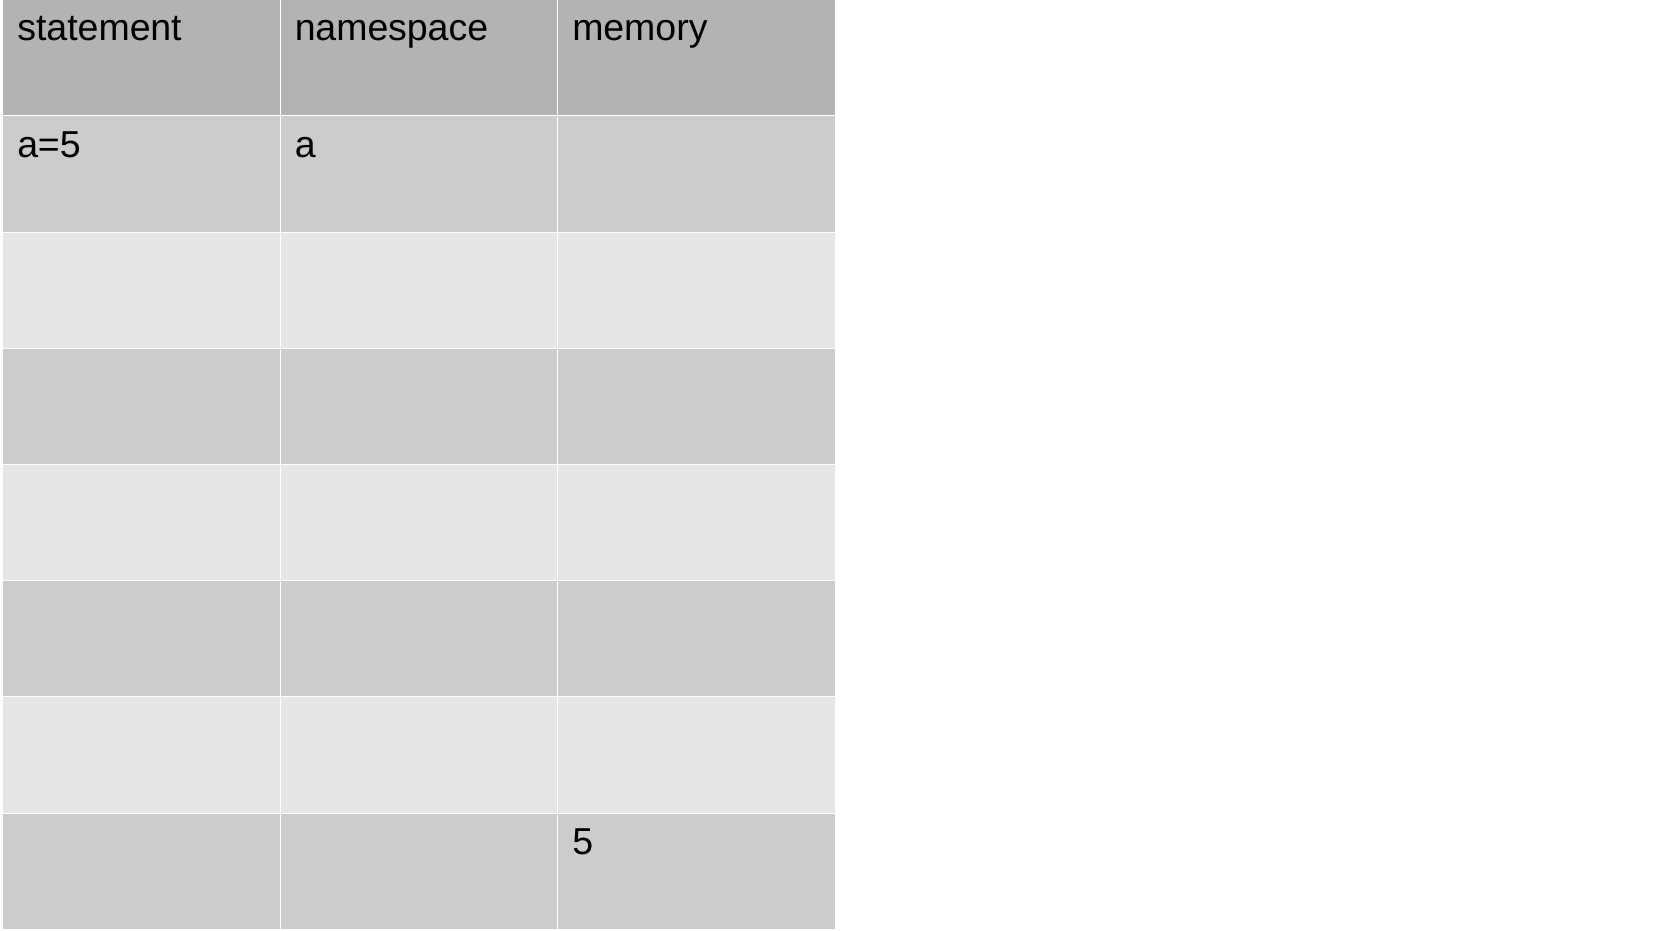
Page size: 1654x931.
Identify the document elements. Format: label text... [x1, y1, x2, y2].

table_cell [281, 349, 557, 464]
table_cell 5 [558, 814, 835, 929]
table_cell [558, 697, 835, 813]
table_cell [281, 581, 557, 696]
table_cell [558, 581, 835, 696]
table_header statement [3, 0, 280, 115]
table_cell [558, 116, 835, 232]
table_cell [558, 349, 835, 464]
table_cell [281, 465, 557, 580]
table_cell a=5 [3, 116, 280, 232]
table_cell [3, 233, 280, 348]
table_cell [3, 814, 280, 929]
table_cell [281, 233, 557, 348]
table_header namespace [281, 0, 557, 115]
table_cell [558, 233, 835, 348]
table_cell [558, 465, 835, 580]
table_cell [3, 465, 280, 580]
table_cell [281, 814, 557, 929]
table_cell [281, 697, 557, 813]
table_cell [3, 581, 280, 696]
table_cell a [281, 116, 557, 232]
table_cell [3, 349, 280, 464]
table_cell [3, 697, 280, 813]
table_header memory [558, 0, 835, 115]
